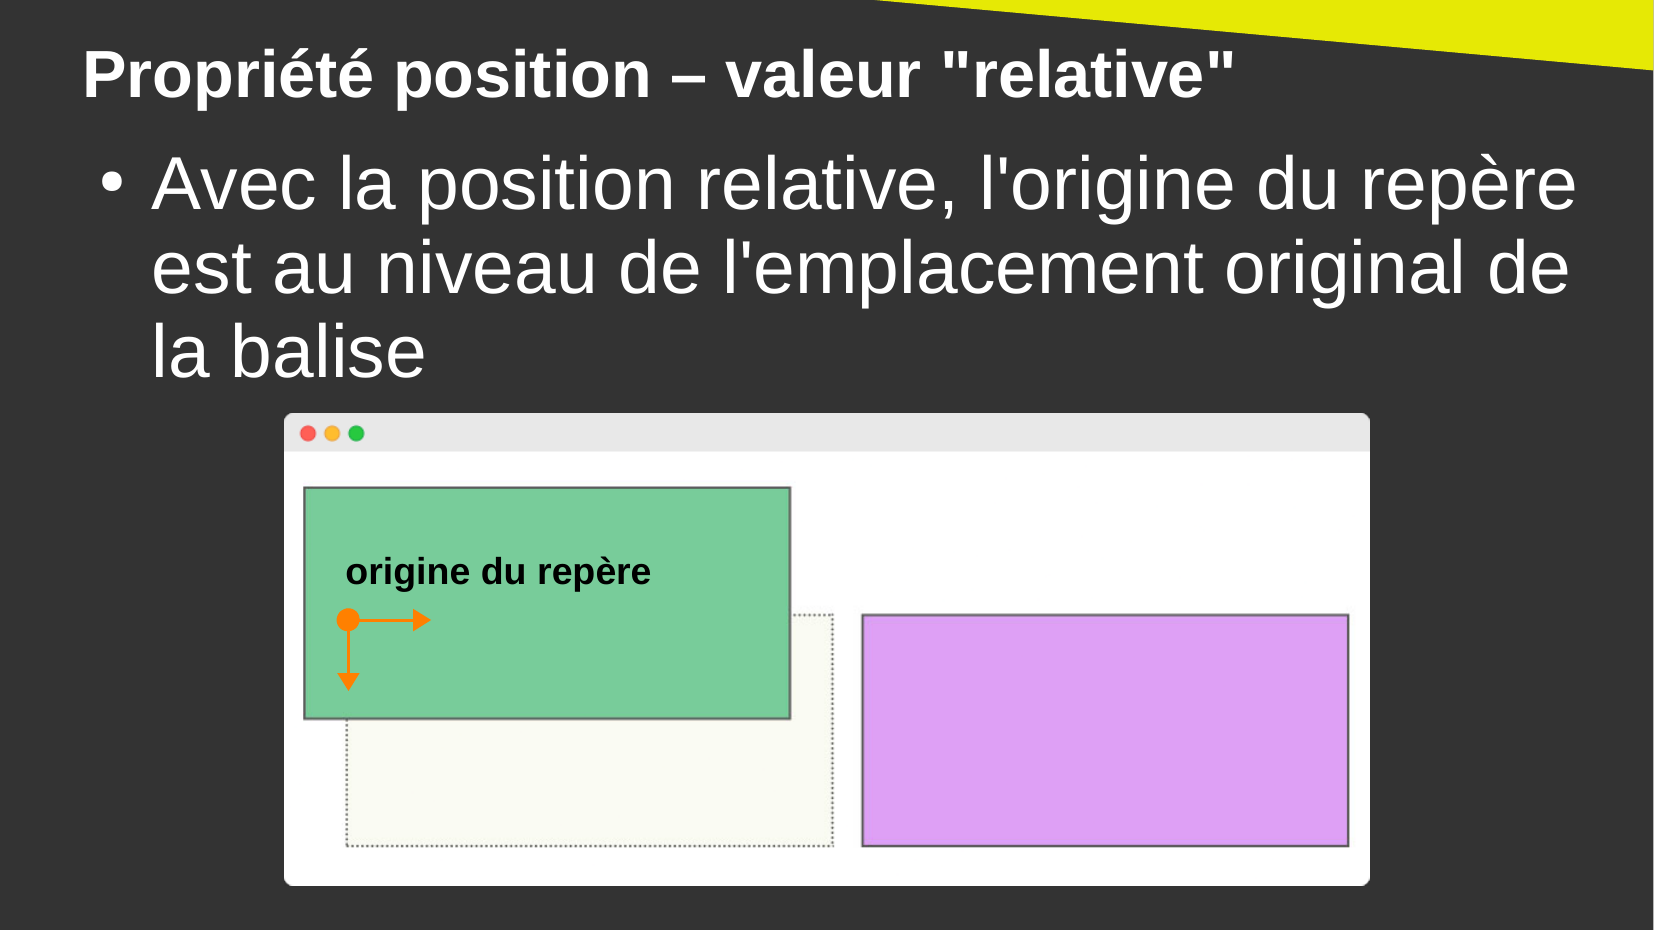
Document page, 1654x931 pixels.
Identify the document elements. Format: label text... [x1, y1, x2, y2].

title Propriété position – valeur "relative" [82, 37, 1571, 114]
text_box origine du repère [330, 543, 674, 601]
list Avec la position relative, l'origine du repère est au niveau de l'emplacement original de la balise [80, 141, 1620, 426]
text_box [874, 0, 1654, 71]
picture [284, 426, 1370, 886]
